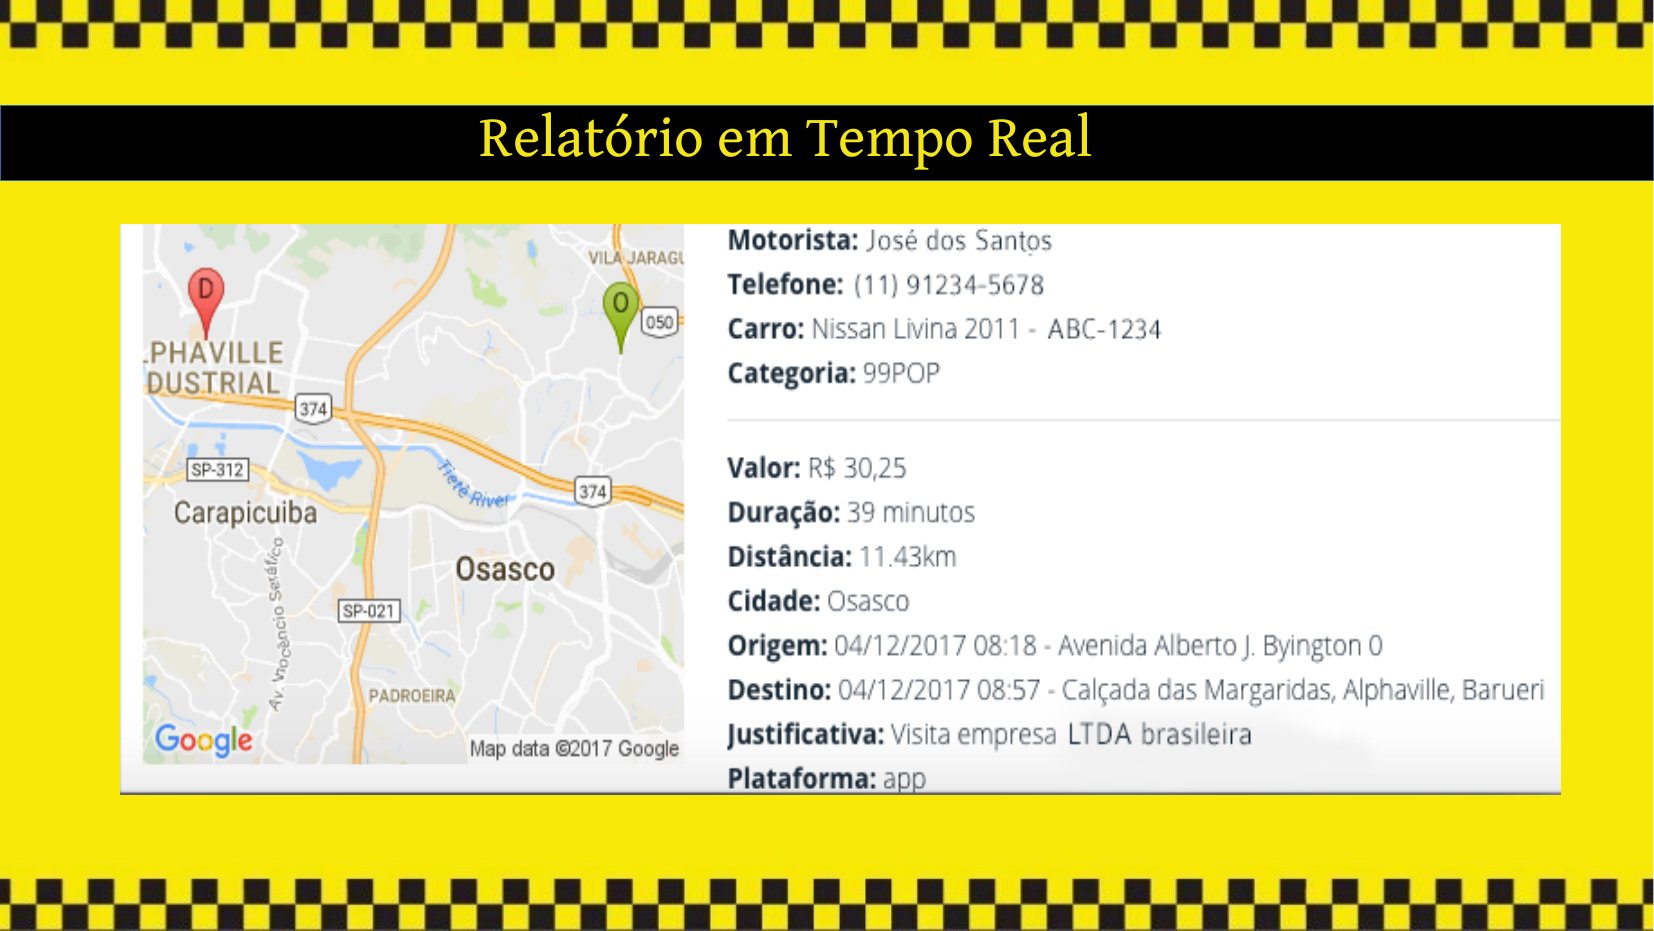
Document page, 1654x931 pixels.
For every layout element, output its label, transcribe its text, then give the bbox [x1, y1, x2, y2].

text_box [0, 105, 465, 181]
text_box Relatório em Tempo Real [465, 97, 1654, 181]
picture [0, 181, 1654, 931]
picture [0, 0, 1654, 105]
